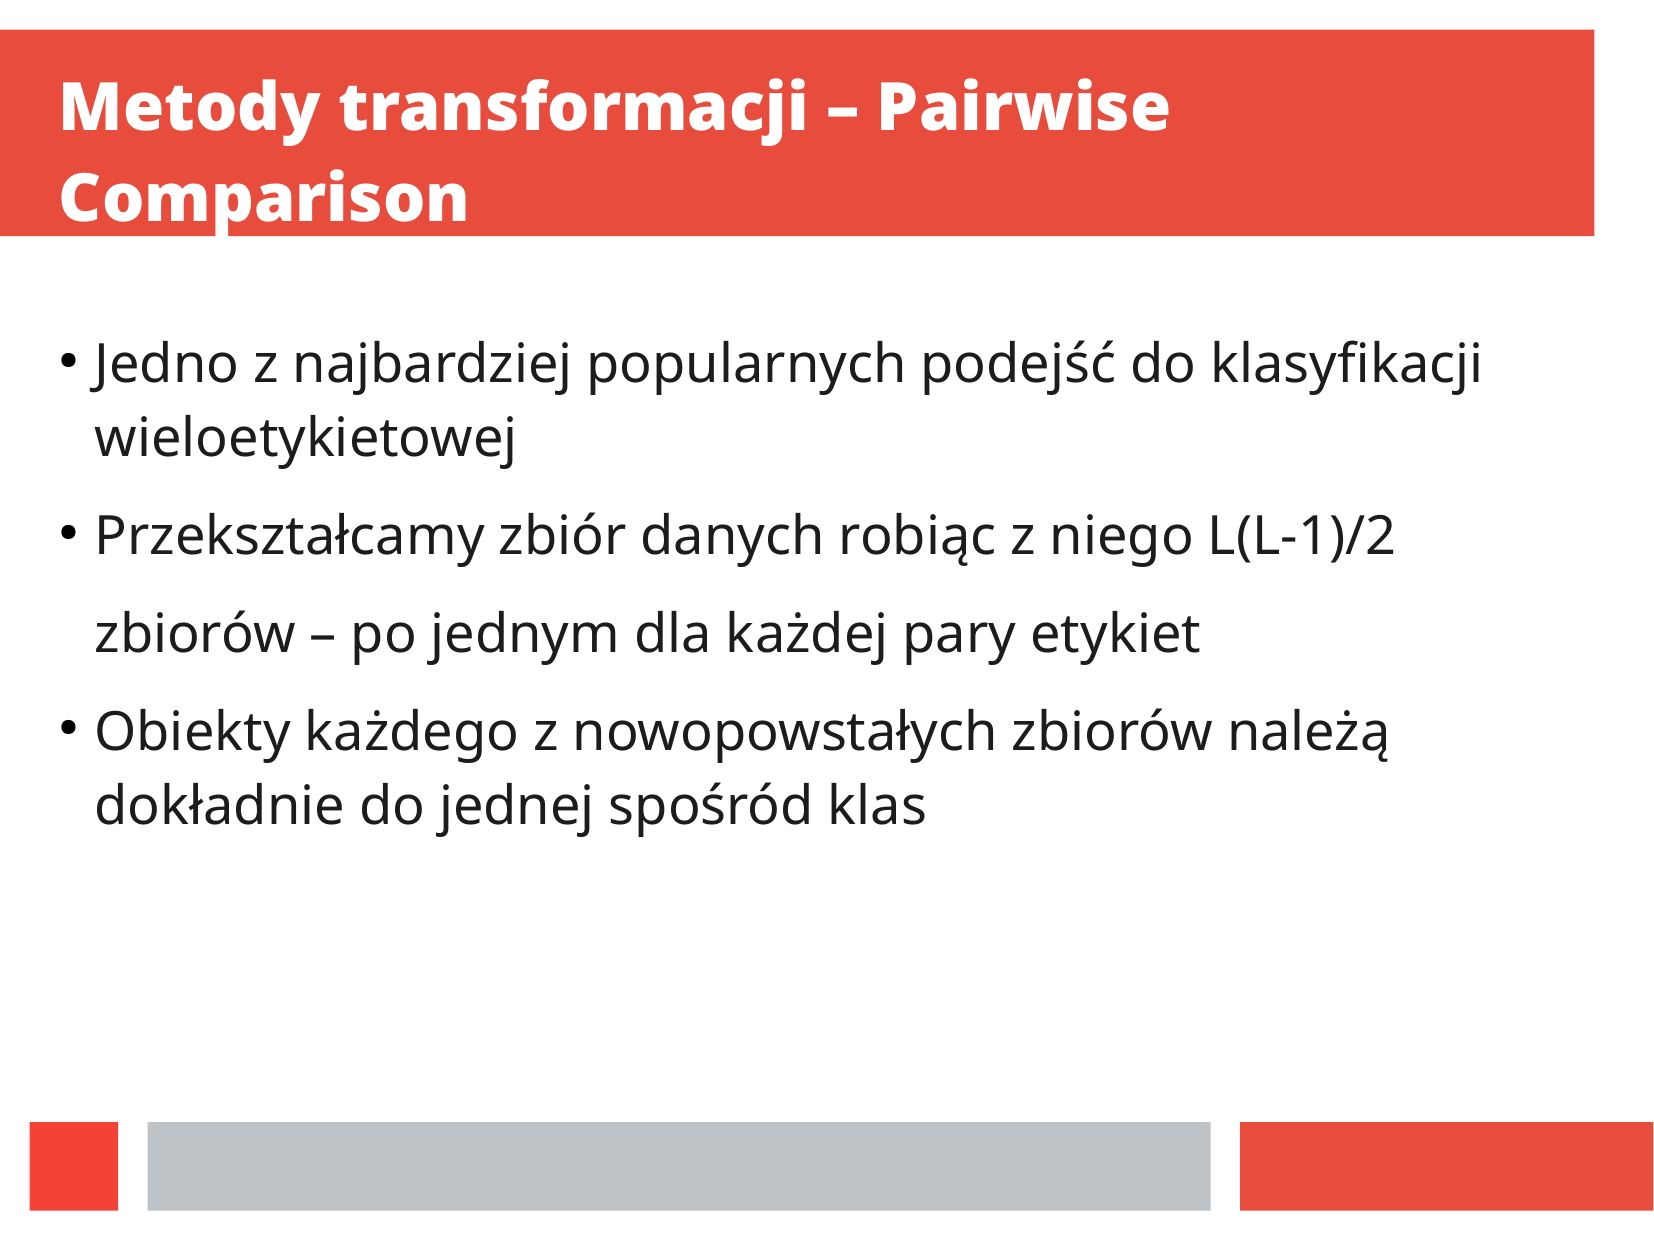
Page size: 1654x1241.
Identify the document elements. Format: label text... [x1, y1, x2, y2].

list Jedno z najbardziej popularnych podejść do klasyfikacji wieloetykietowej Przekształcamy zbiór danych robiąc z niego L(L-1)/2 zbiorów – po jednym dla każdej pary etykiet Obiekty każdego z nowopowstałych zbiorów należą dokładnie do jednej spośród klas [59, 324, 1565, 1093]
title Metody transformacji – Pairwise Comparison [59, 59, 1595, 207]
